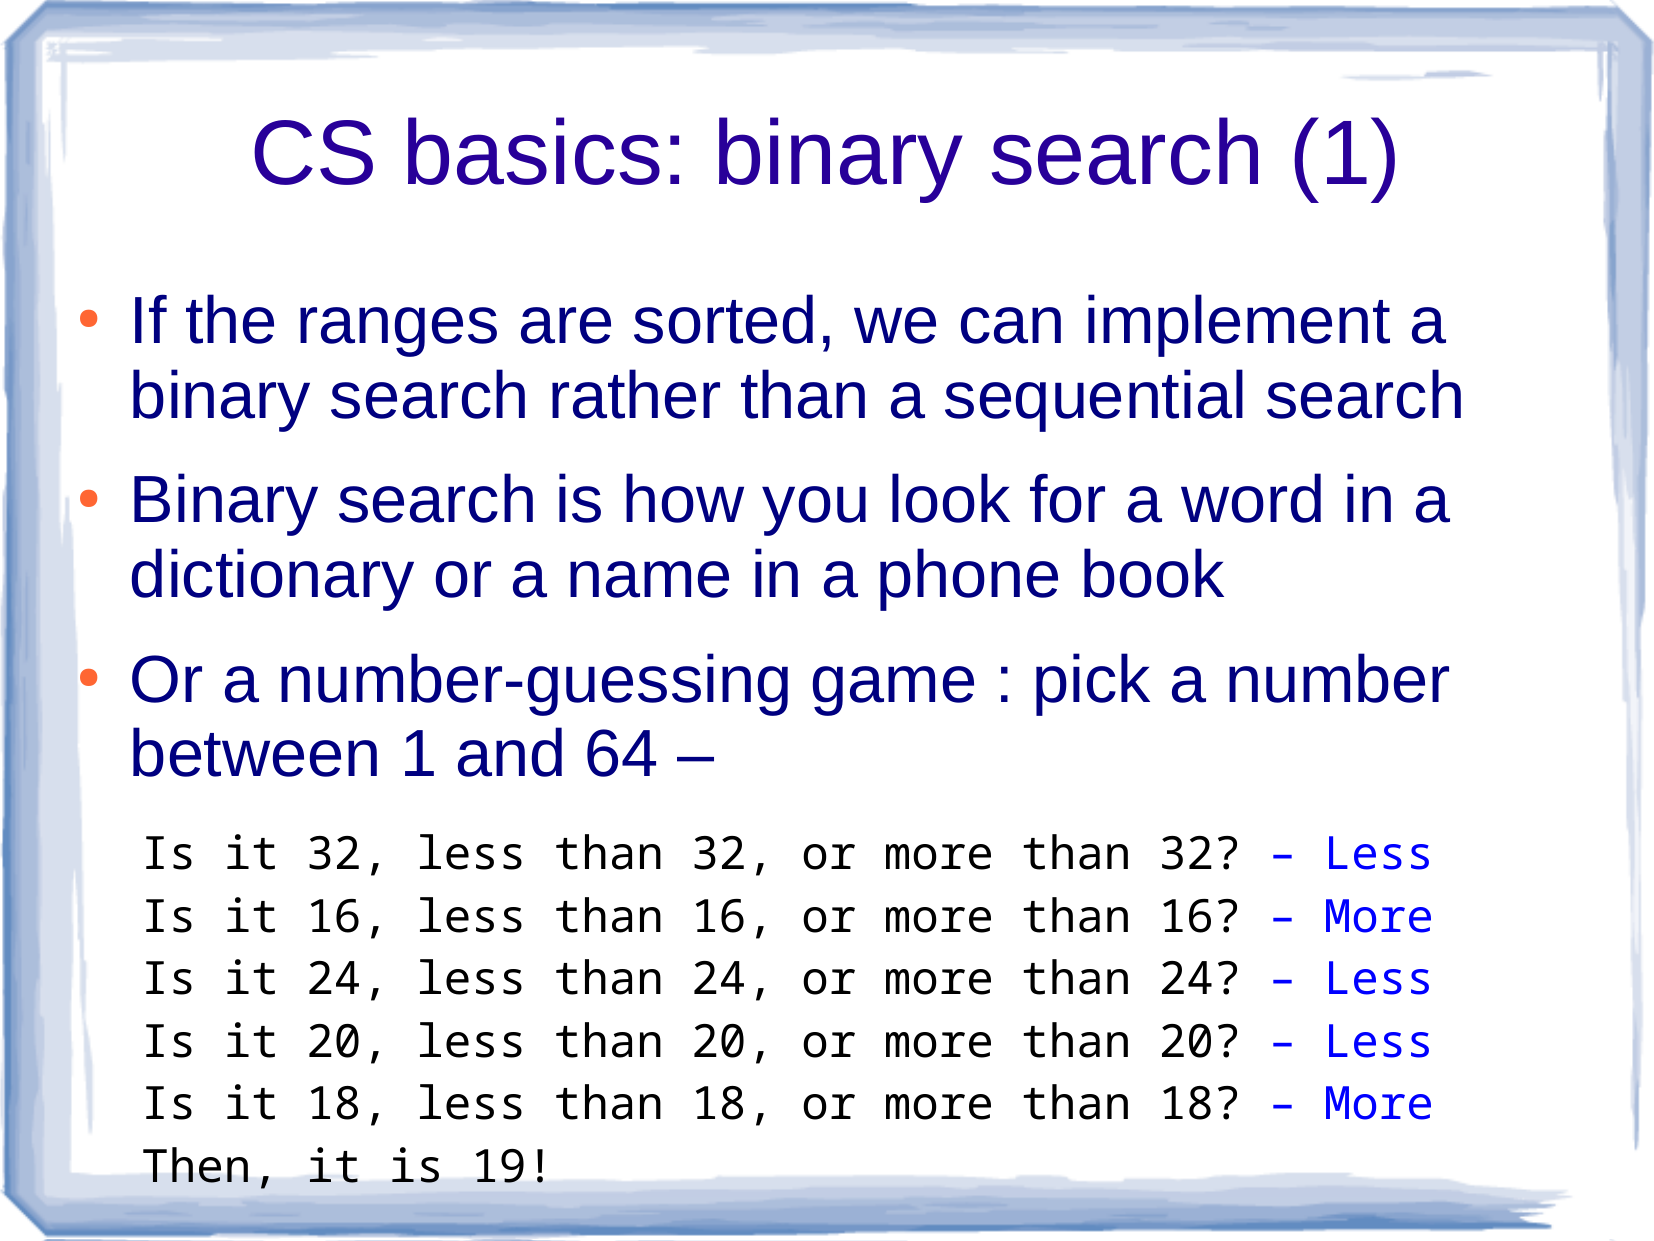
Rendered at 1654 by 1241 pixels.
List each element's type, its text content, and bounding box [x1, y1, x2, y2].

title CS basics: binary search (1) [82, 49, 1571, 257]
list If the ranges are sorted, we can implement a binary search rather than a sequential search Binary search is how you look for a word in a dictionary or a name in a phone book Or a number-guessing game : pick a number between 1 and 64 – Is it 32, less than 32, or more than 32? – Less Is it 16, less than 16, or more than 16? – More Is it 24, less than 24, or more than 24? – Less Is it 20, less than 20, or more than 20? – Less Is it 18, less than 18, or more than 18? – More Then, it is 19! [59, 283, 1607, 1170]
picture [0, 0, 1654, 1241]
